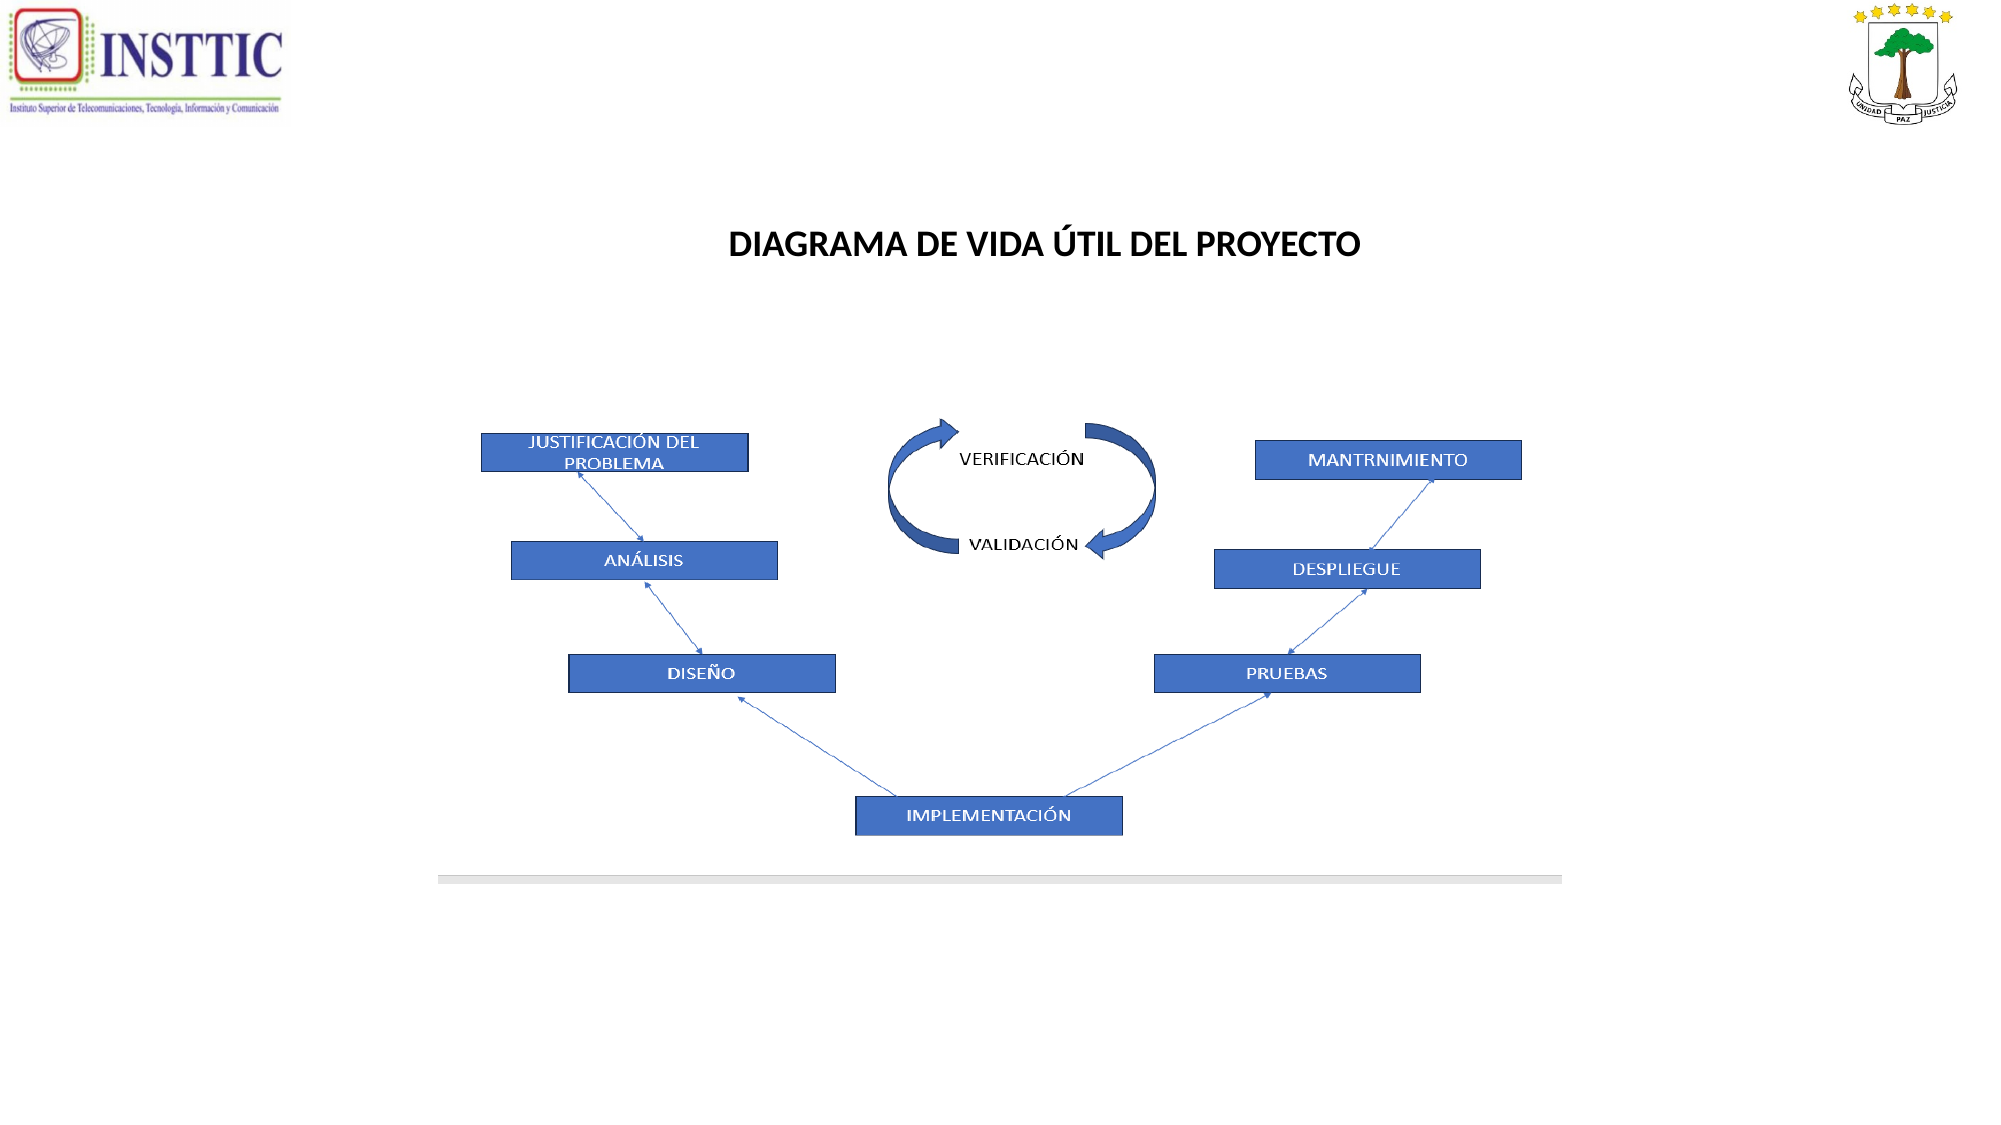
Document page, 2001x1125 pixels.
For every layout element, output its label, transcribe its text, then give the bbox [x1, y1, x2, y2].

text_box DIAGRAMA DE VIDA ÚTIL DEL PROYECTO [713, 209, 1714, 271]
picture [1803, 0, 2000, 129]
picture [0, 0, 291, 127]
picture [438, 356, 1562, 884]
